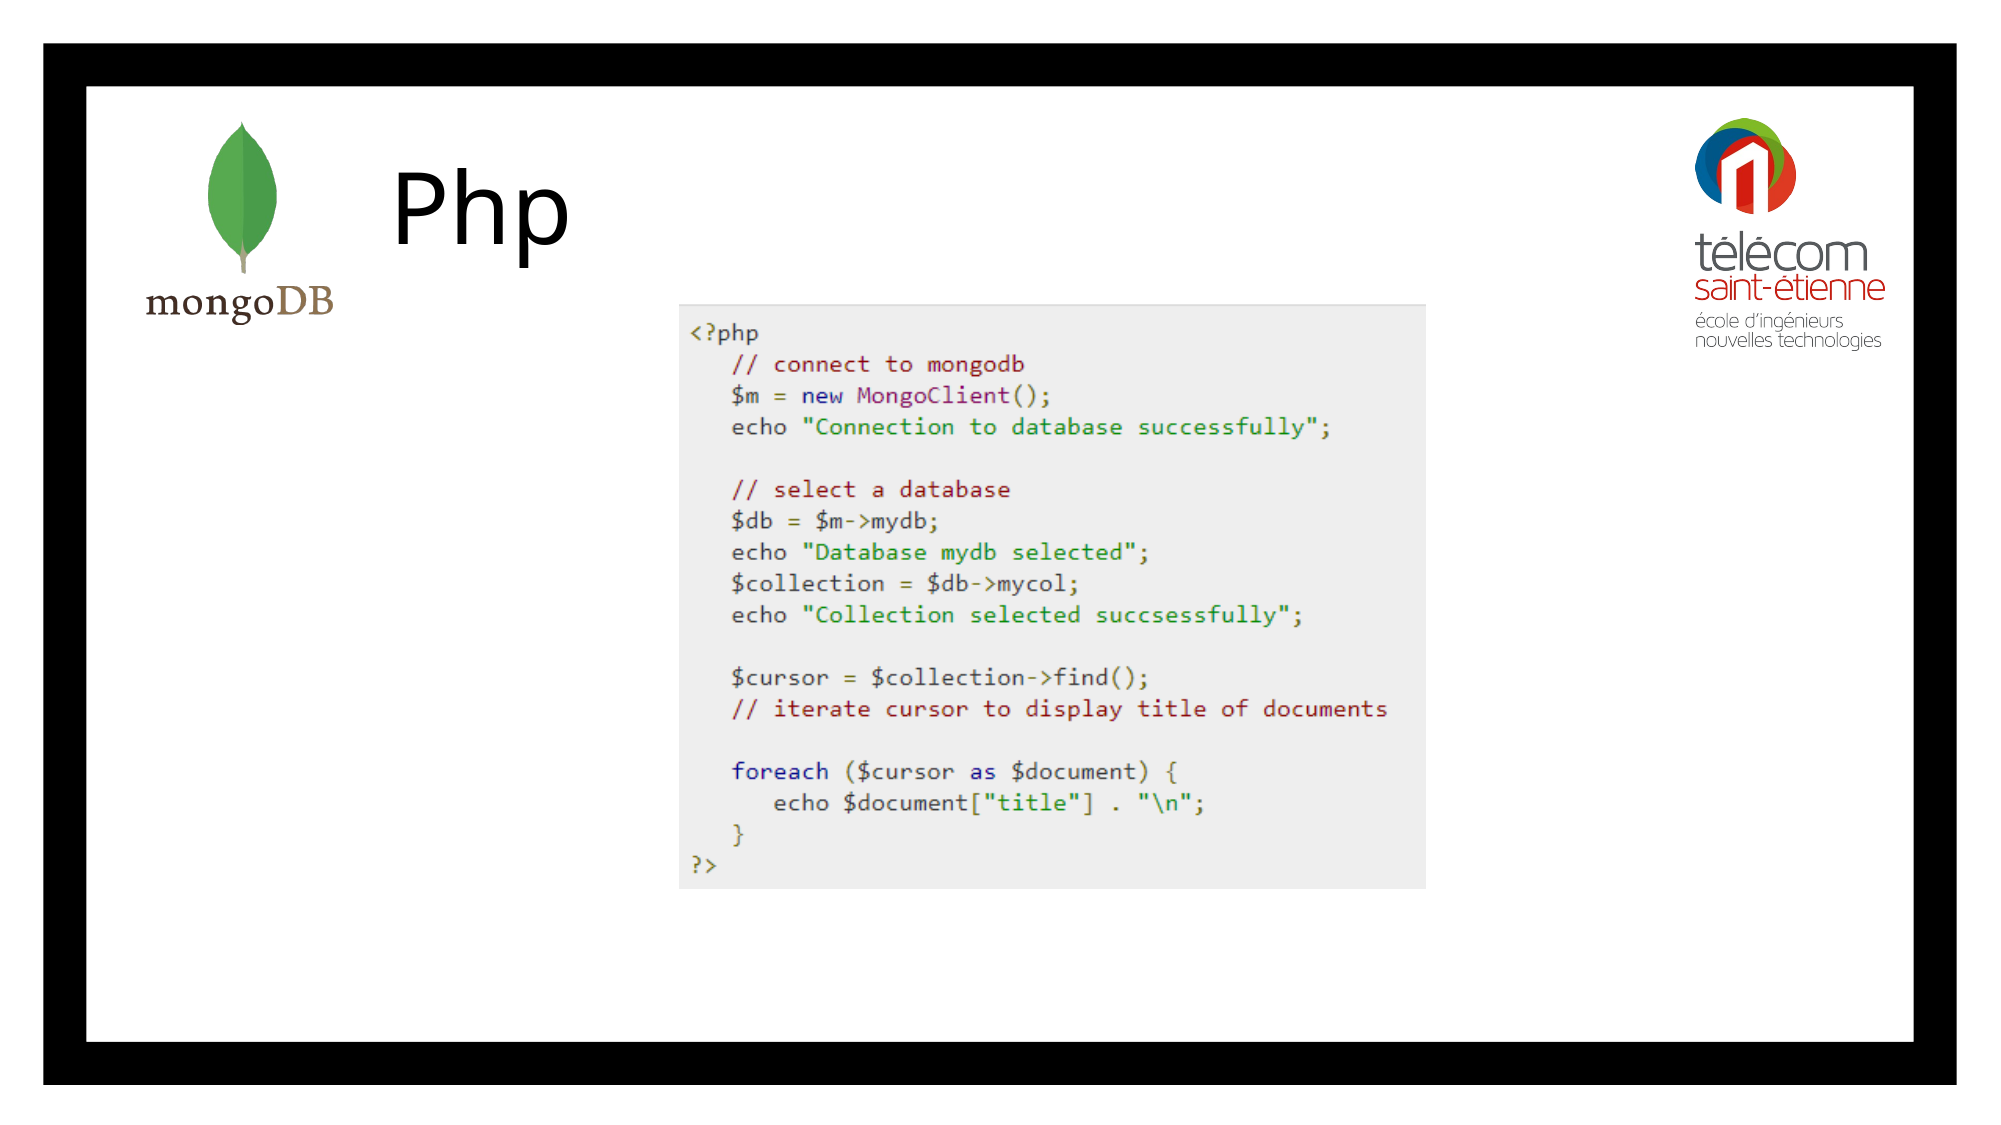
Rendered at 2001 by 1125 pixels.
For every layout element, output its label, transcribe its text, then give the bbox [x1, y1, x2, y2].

picture [679, 303, 1426, 889]
picture [1715, 134, 1730, 138]
title Php [369, 138, 1849, 304]
picture [1695, 118, 1885, 351]
picture [145, 121, 333, 325]
